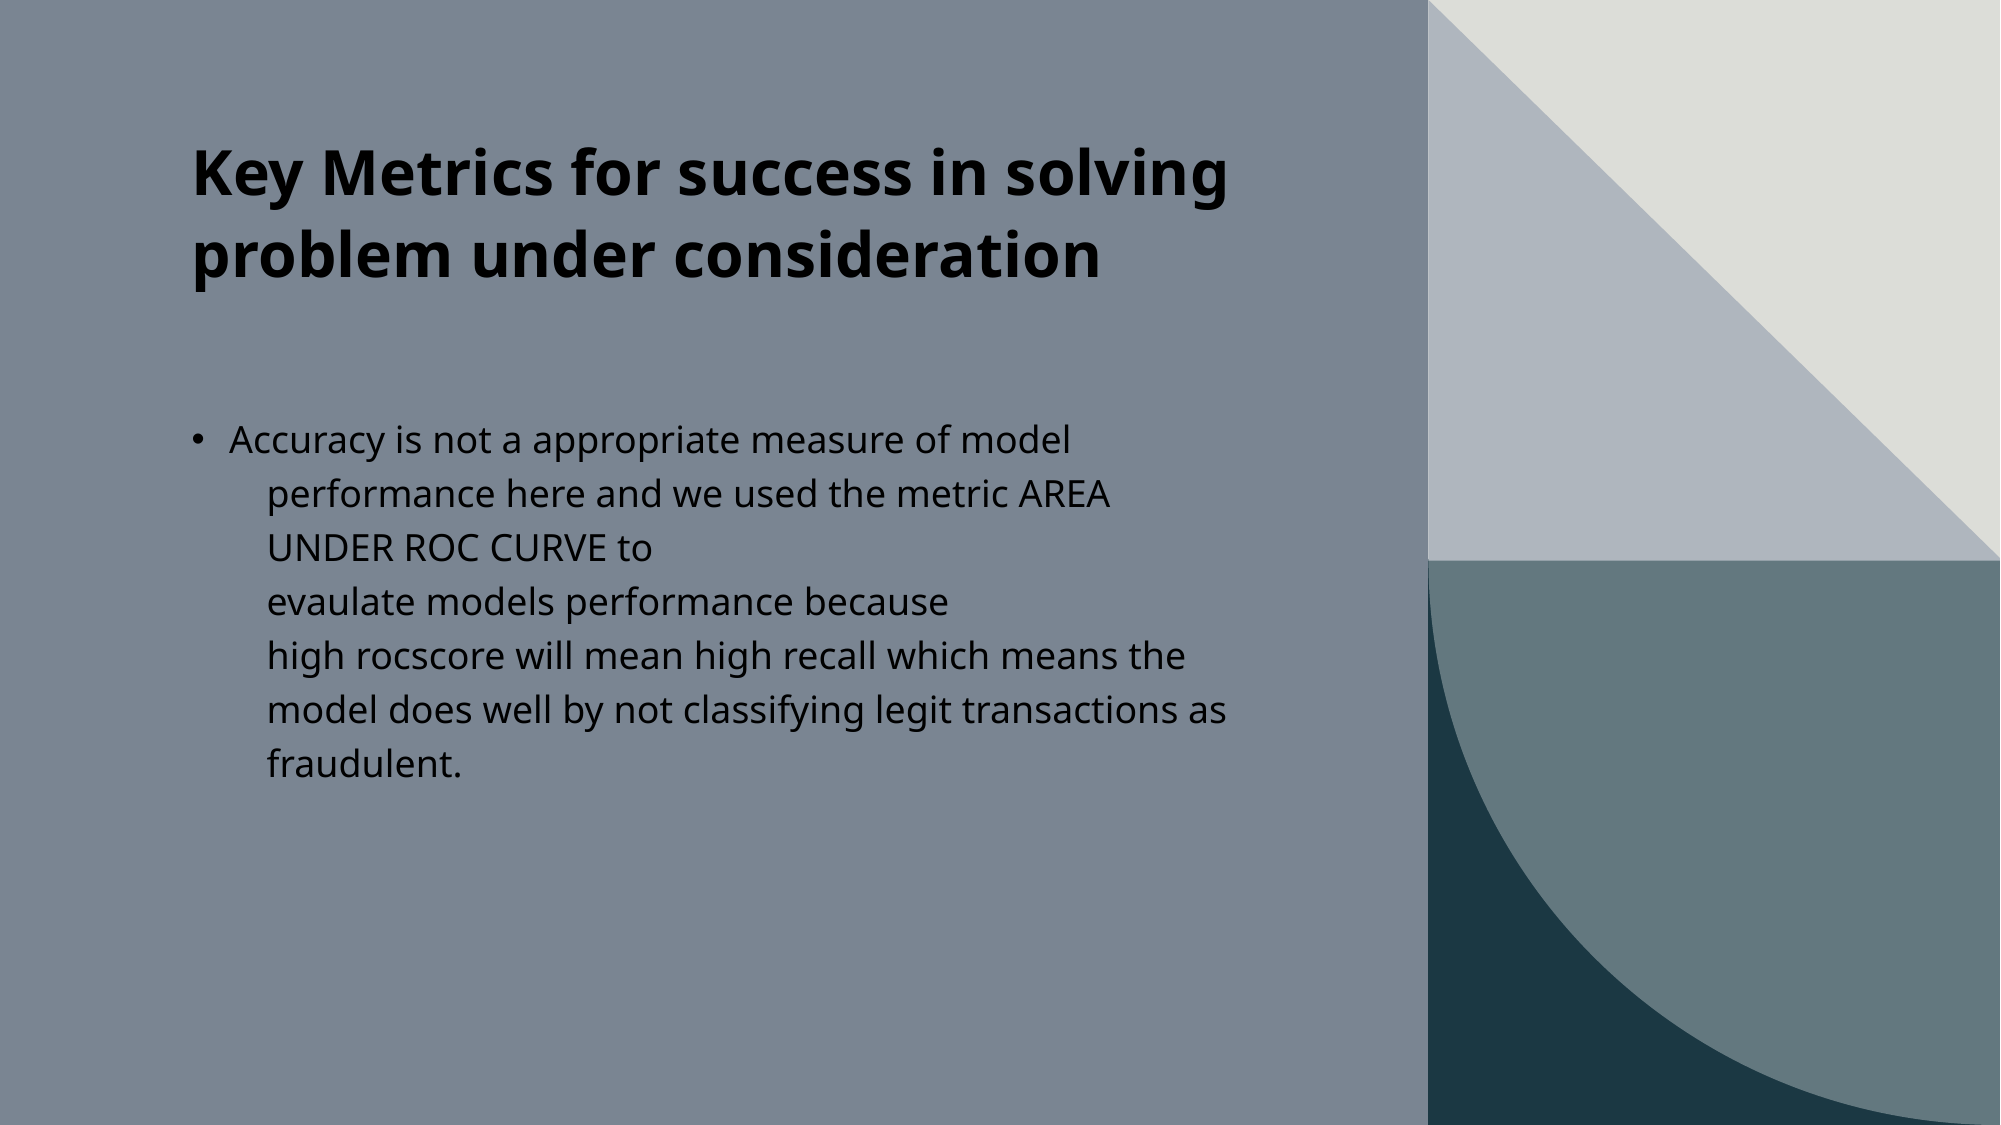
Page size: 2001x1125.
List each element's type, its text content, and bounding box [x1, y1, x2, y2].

text_box [0, 0, 2000, 1125]
title Key Metrics for success in solving problem under consideration [176, 118, 1261, 366]
list Accuracy is not a appropriate measure of model performance here and we used the metric AREA UNDER ROC CURVE to evaulate models performance because high rocscore will mean high recall which means the model does well by not classifying legit transactions as fraudulent. [176, 399, 1261, 975]
